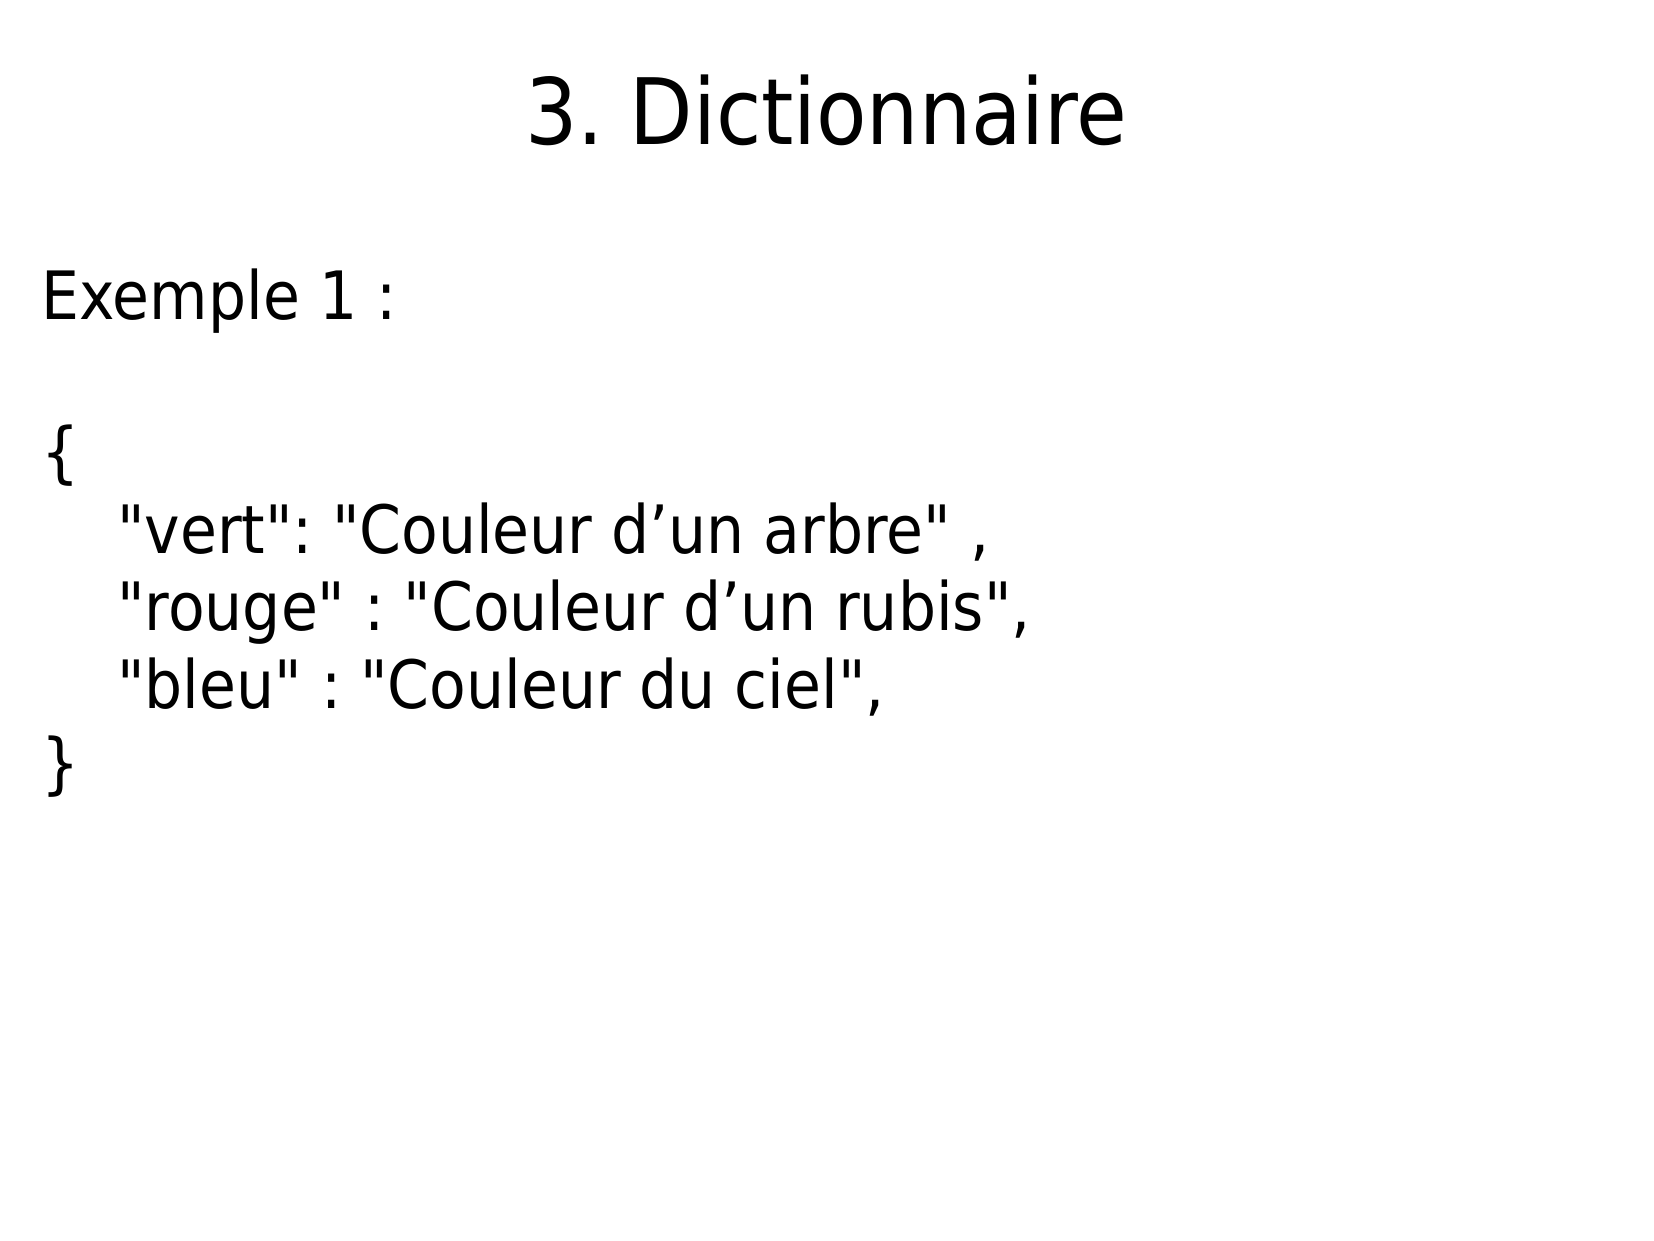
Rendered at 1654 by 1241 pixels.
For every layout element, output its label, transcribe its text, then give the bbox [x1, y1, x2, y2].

title Exemple 1 : { "vert": "Couleur d’un arbre" , "rouge" : "Couleur d’un rubis", "bleu" : "Couleur du ciel", } [41, 257, 1613, 1096]
title 3. Dictionnaire [41, 12, 1613, 214]
